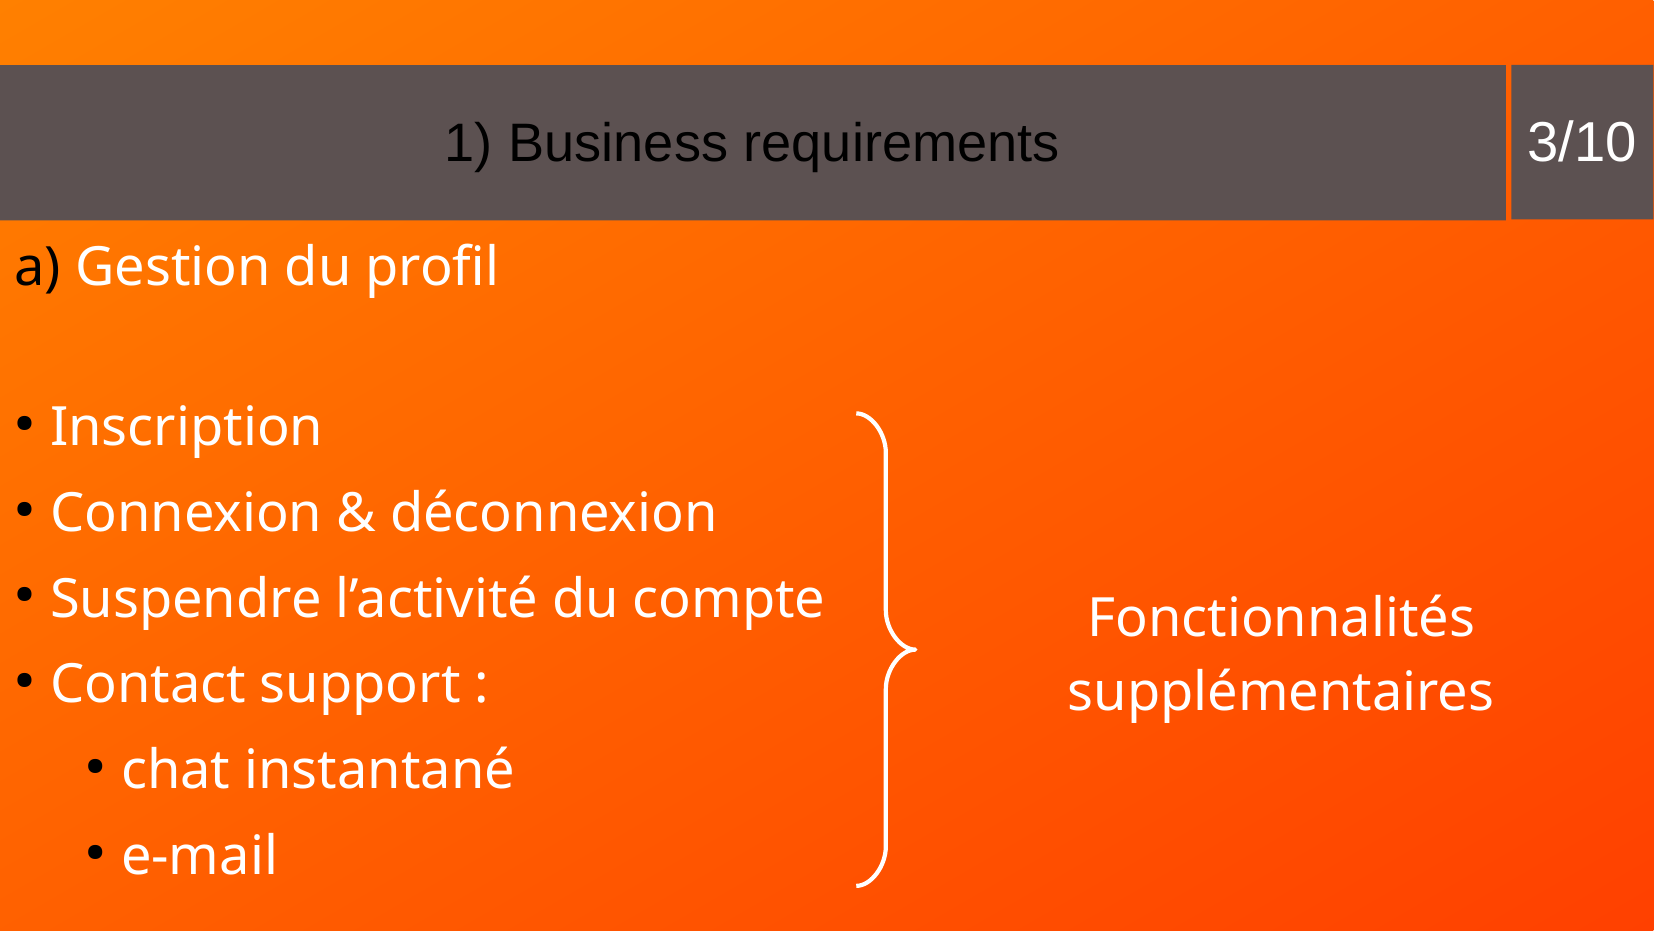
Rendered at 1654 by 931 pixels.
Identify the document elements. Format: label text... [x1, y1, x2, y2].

text_box 3/10 [1511, 64, 1654, 220]
text_box Fonctionnalités supplémentaires [938, 578, 1625, 727]
text_box Gestion du profil Inscription Connexion & déconnexion Suspendre l’activité du compte Contact support : chat instantané e-mail [0, 220, 1654, 931]
title Business requirements [0, 65, 1506, 220]
